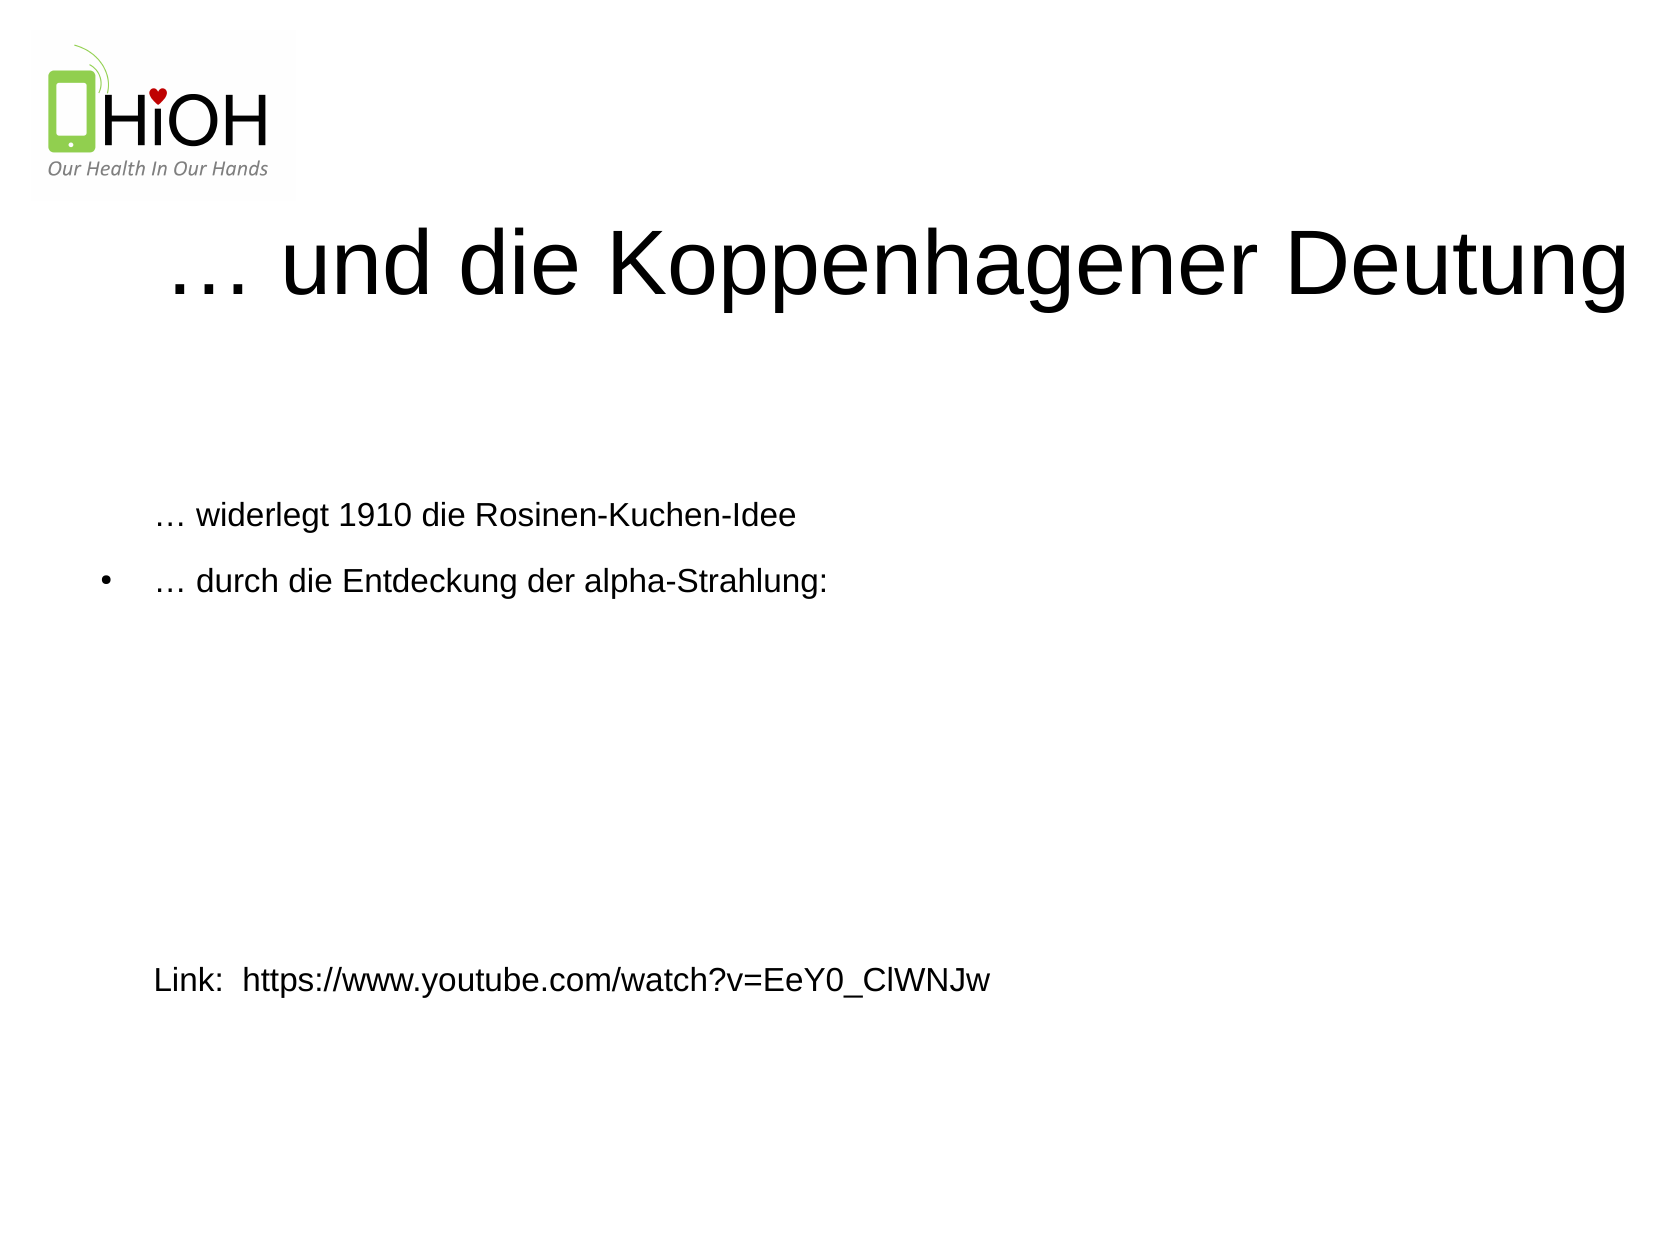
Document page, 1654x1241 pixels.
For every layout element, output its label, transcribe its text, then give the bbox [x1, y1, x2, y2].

list … widerlegt 1910 die Rosinen-Kuchen-Idee … durch die Entdeckung der alpha-Strahlung: Link: https://www.youtube.com/watch?v=EeY0_ClWNJw [82, 496, 1571, 1216]
picture [31, 30, 296, 201]
title … und die Koppenhagener Deutung [153, 159, 1642, 367]
